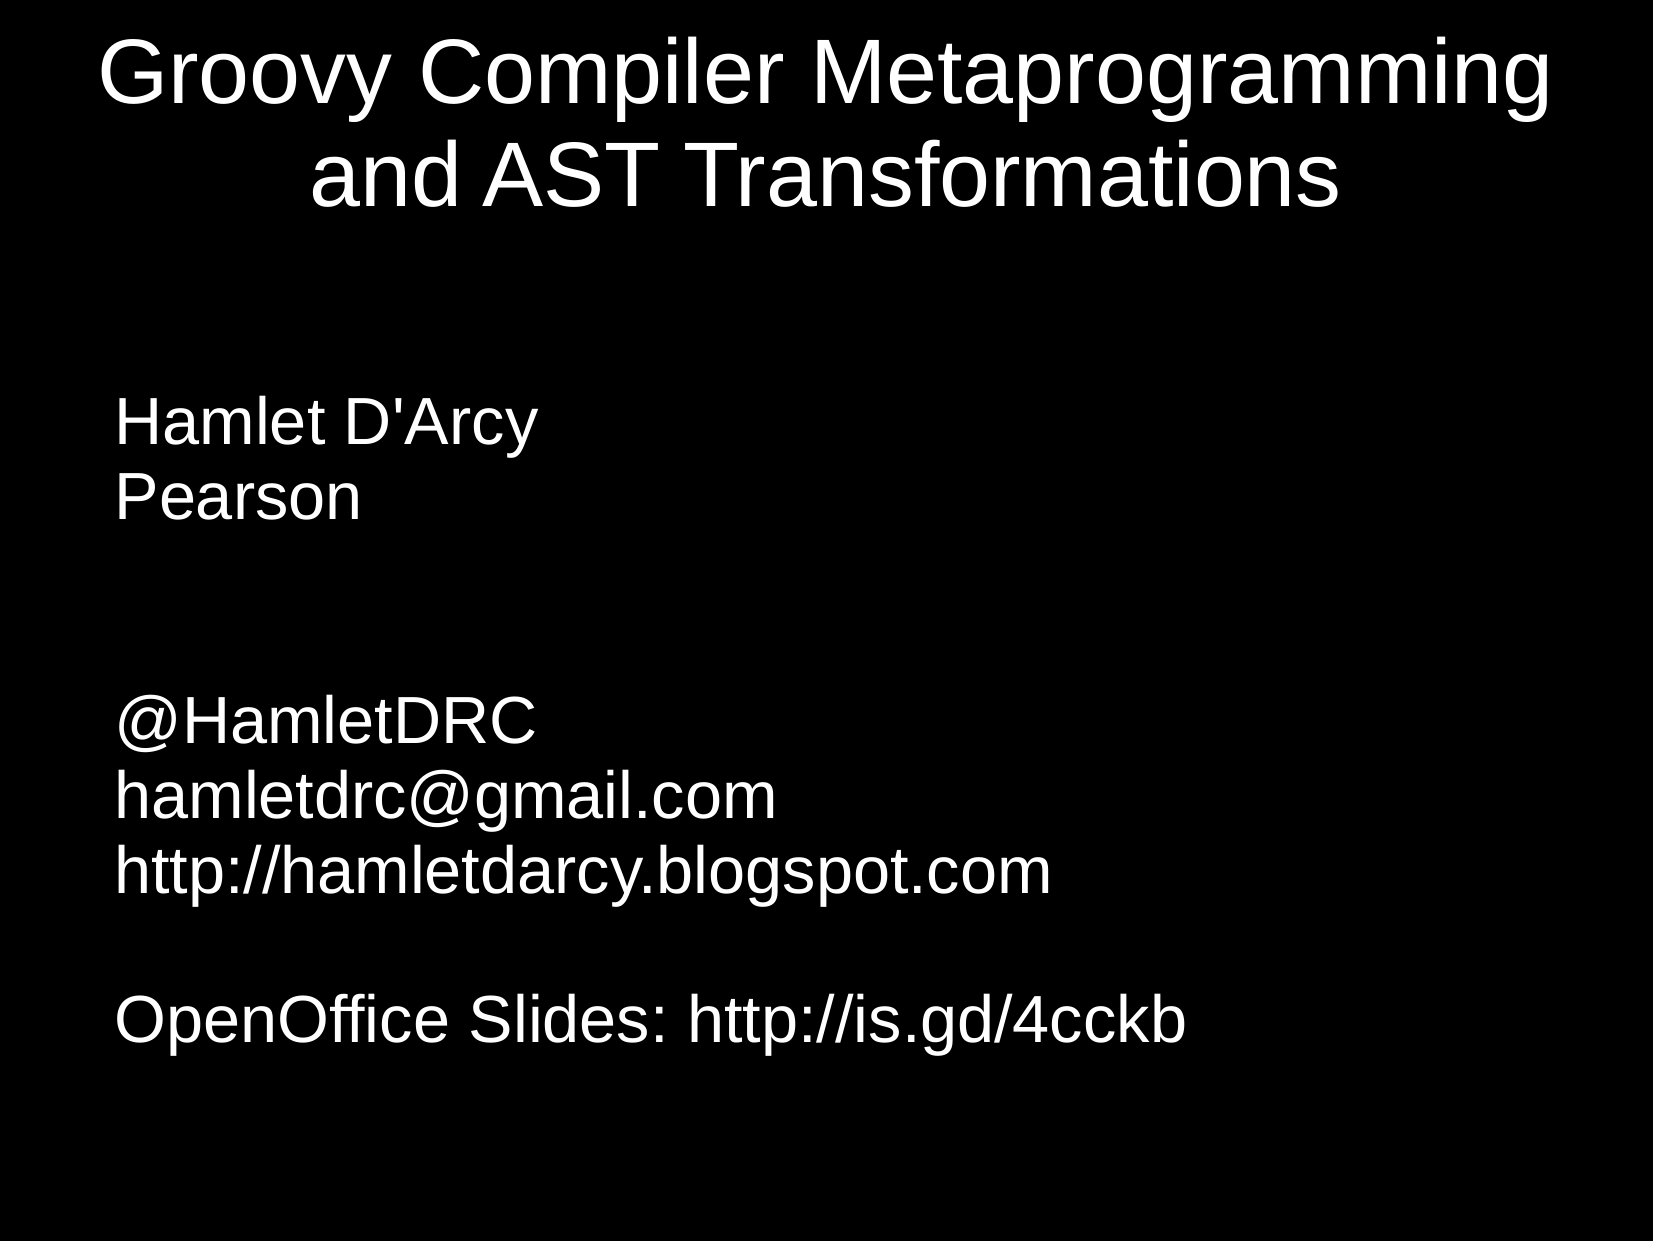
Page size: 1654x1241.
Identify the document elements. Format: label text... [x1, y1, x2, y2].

title Groovy Compiler Metaprogramming and AST Transformations [82, 9, 1571, 238]
subtitle Hamlet D'Arcy Pearson @HamletDRC hamletdrc@gmail.com http://hamletdarcy.blogspot.com OpenOffice Slides: http://is.gd/4cckb [114, 346, 1275, 1095]
